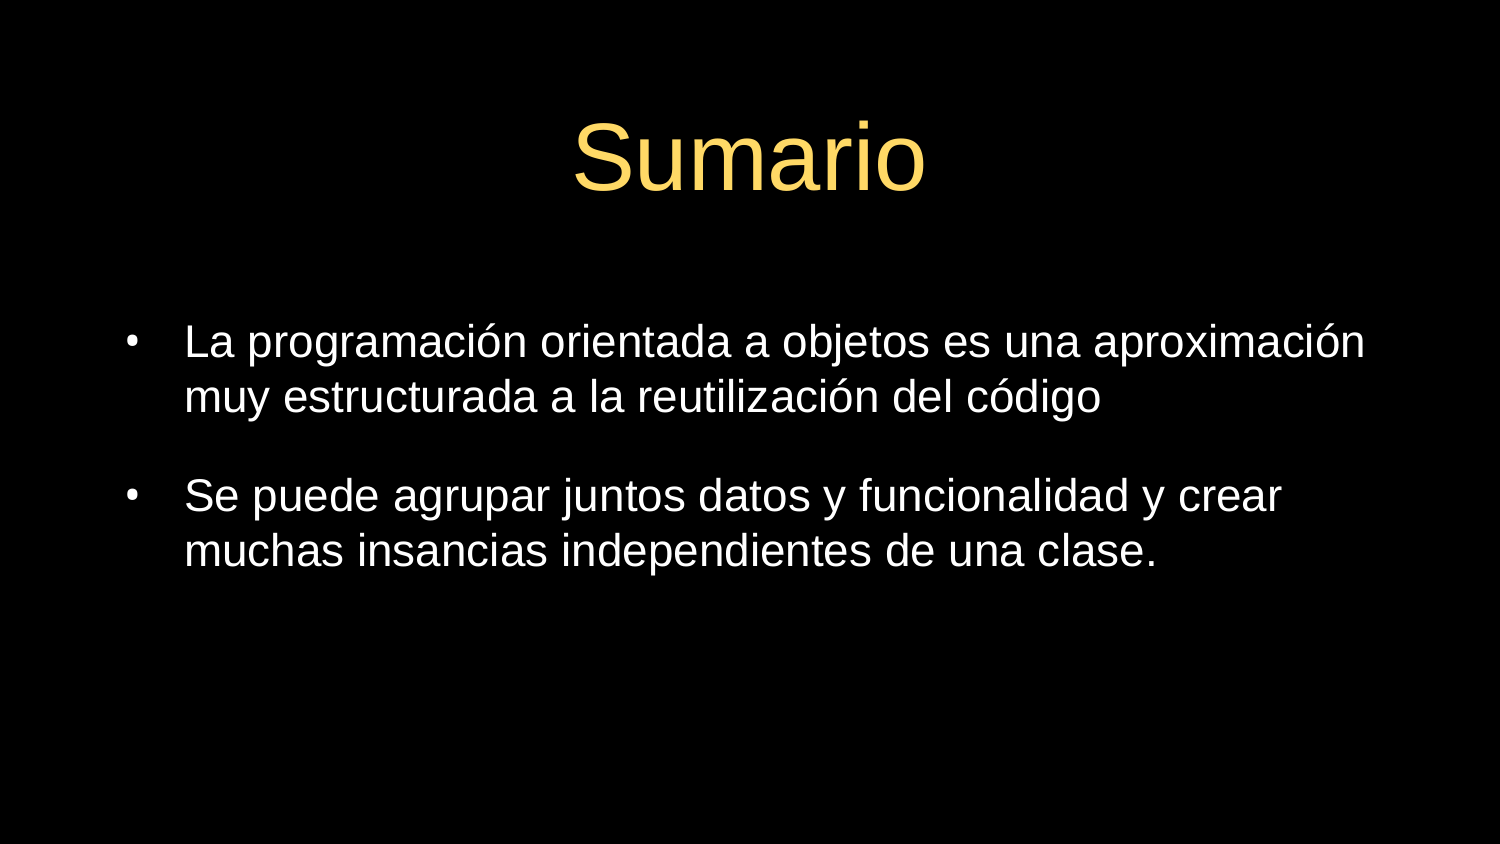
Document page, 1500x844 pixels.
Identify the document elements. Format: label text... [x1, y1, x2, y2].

title Sumario [106, 70, 1393, 235]
list La programación orientada a objetos es una aproximación muy estructurada a la reutilización del código Se puede agrupar juntos datos y funcionalidad y crear muchas insancias independientes de una clase. [106, 240, 1393, 648]
